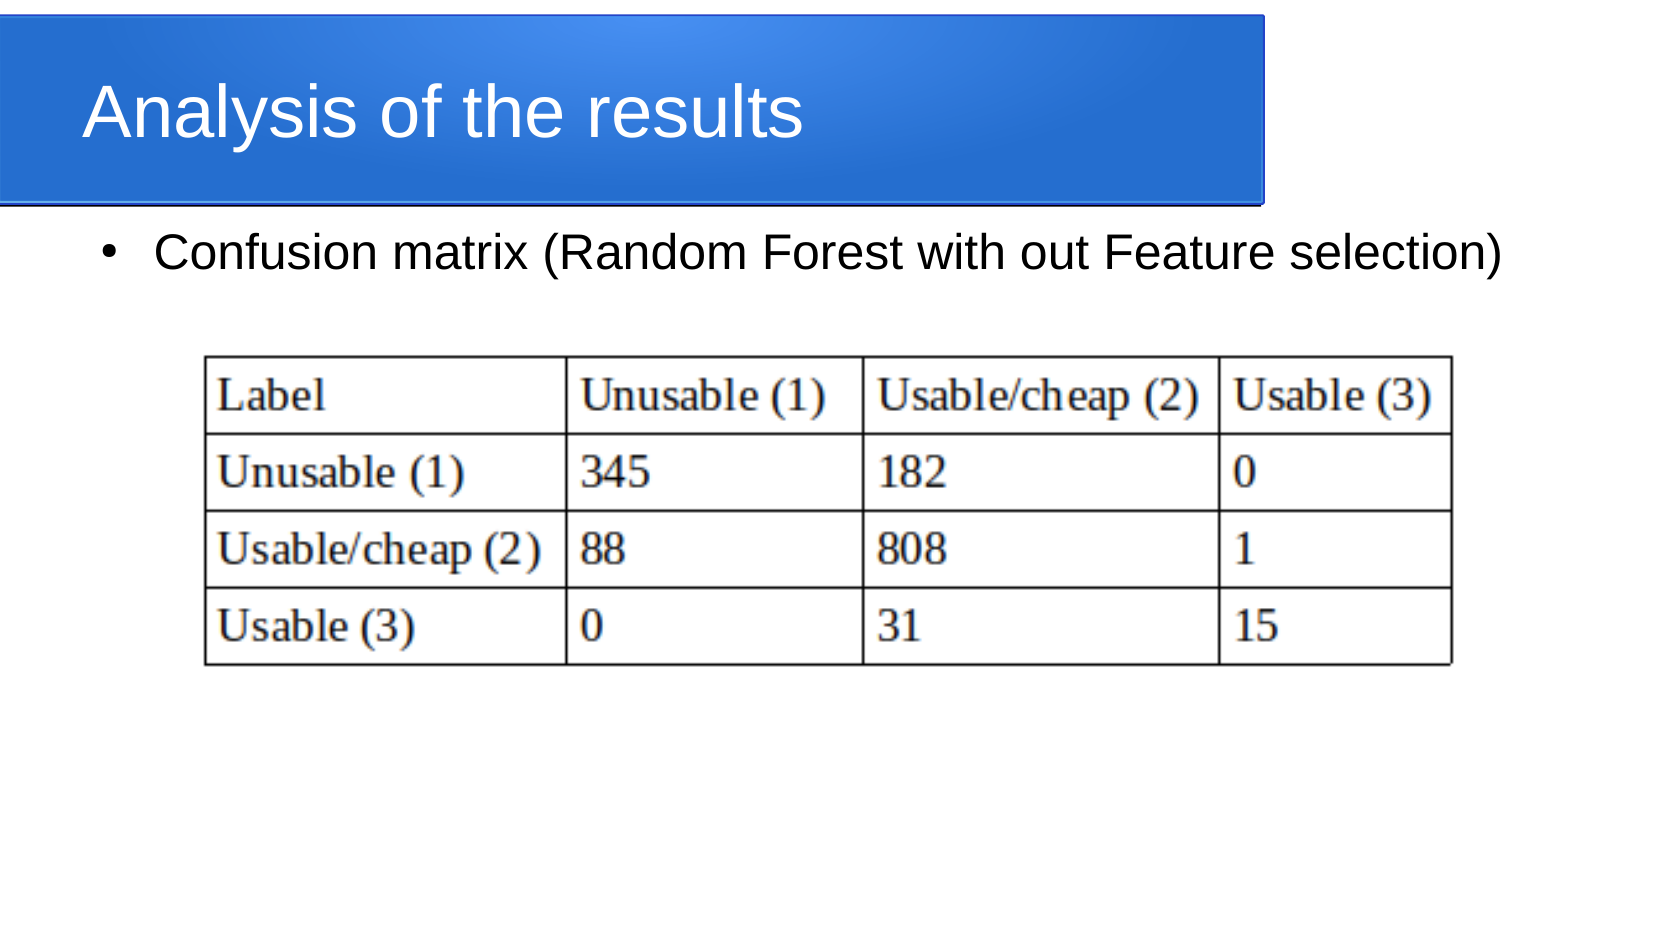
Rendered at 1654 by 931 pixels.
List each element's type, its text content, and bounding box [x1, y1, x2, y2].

title Analysis of the results [82, 35, 1235, 189]
list Confusion matrix (Random Forest with out Feature selection) [82, 224, 1571, 764]
picture [195, 344, 1471, 684]
